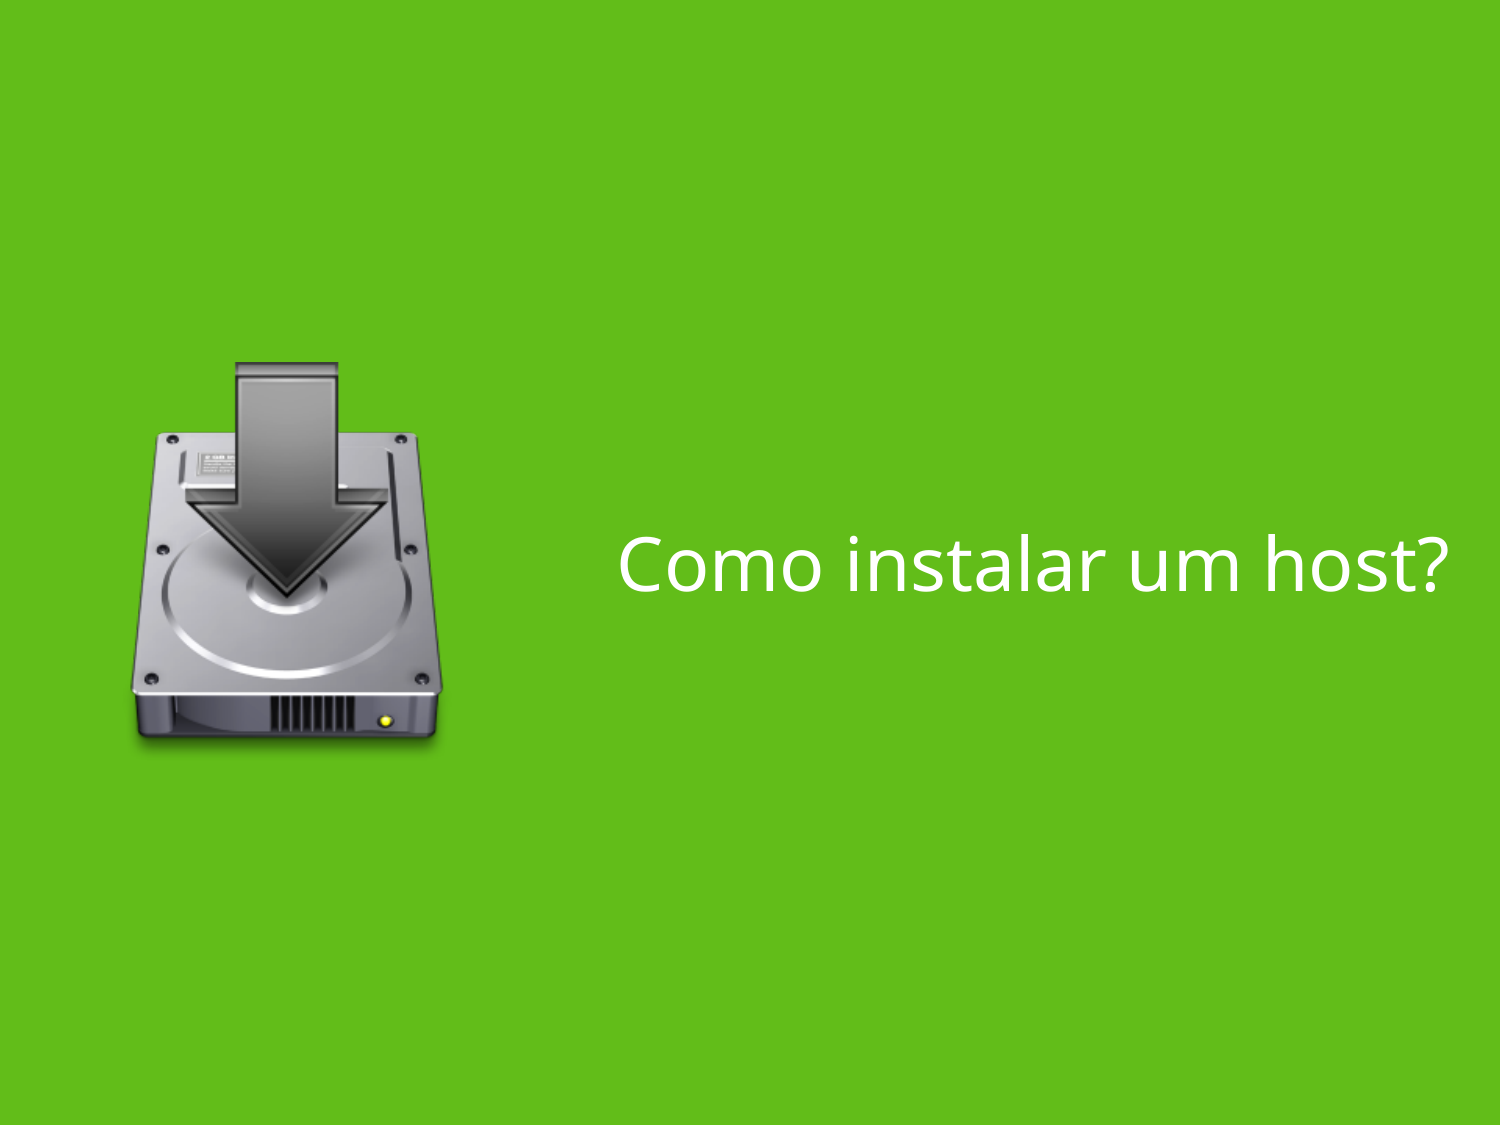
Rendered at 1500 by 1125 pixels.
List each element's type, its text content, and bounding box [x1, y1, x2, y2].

title Como instalar um host? [487, 468, 1451, 657]
picture [87, 362, 487, 763]
